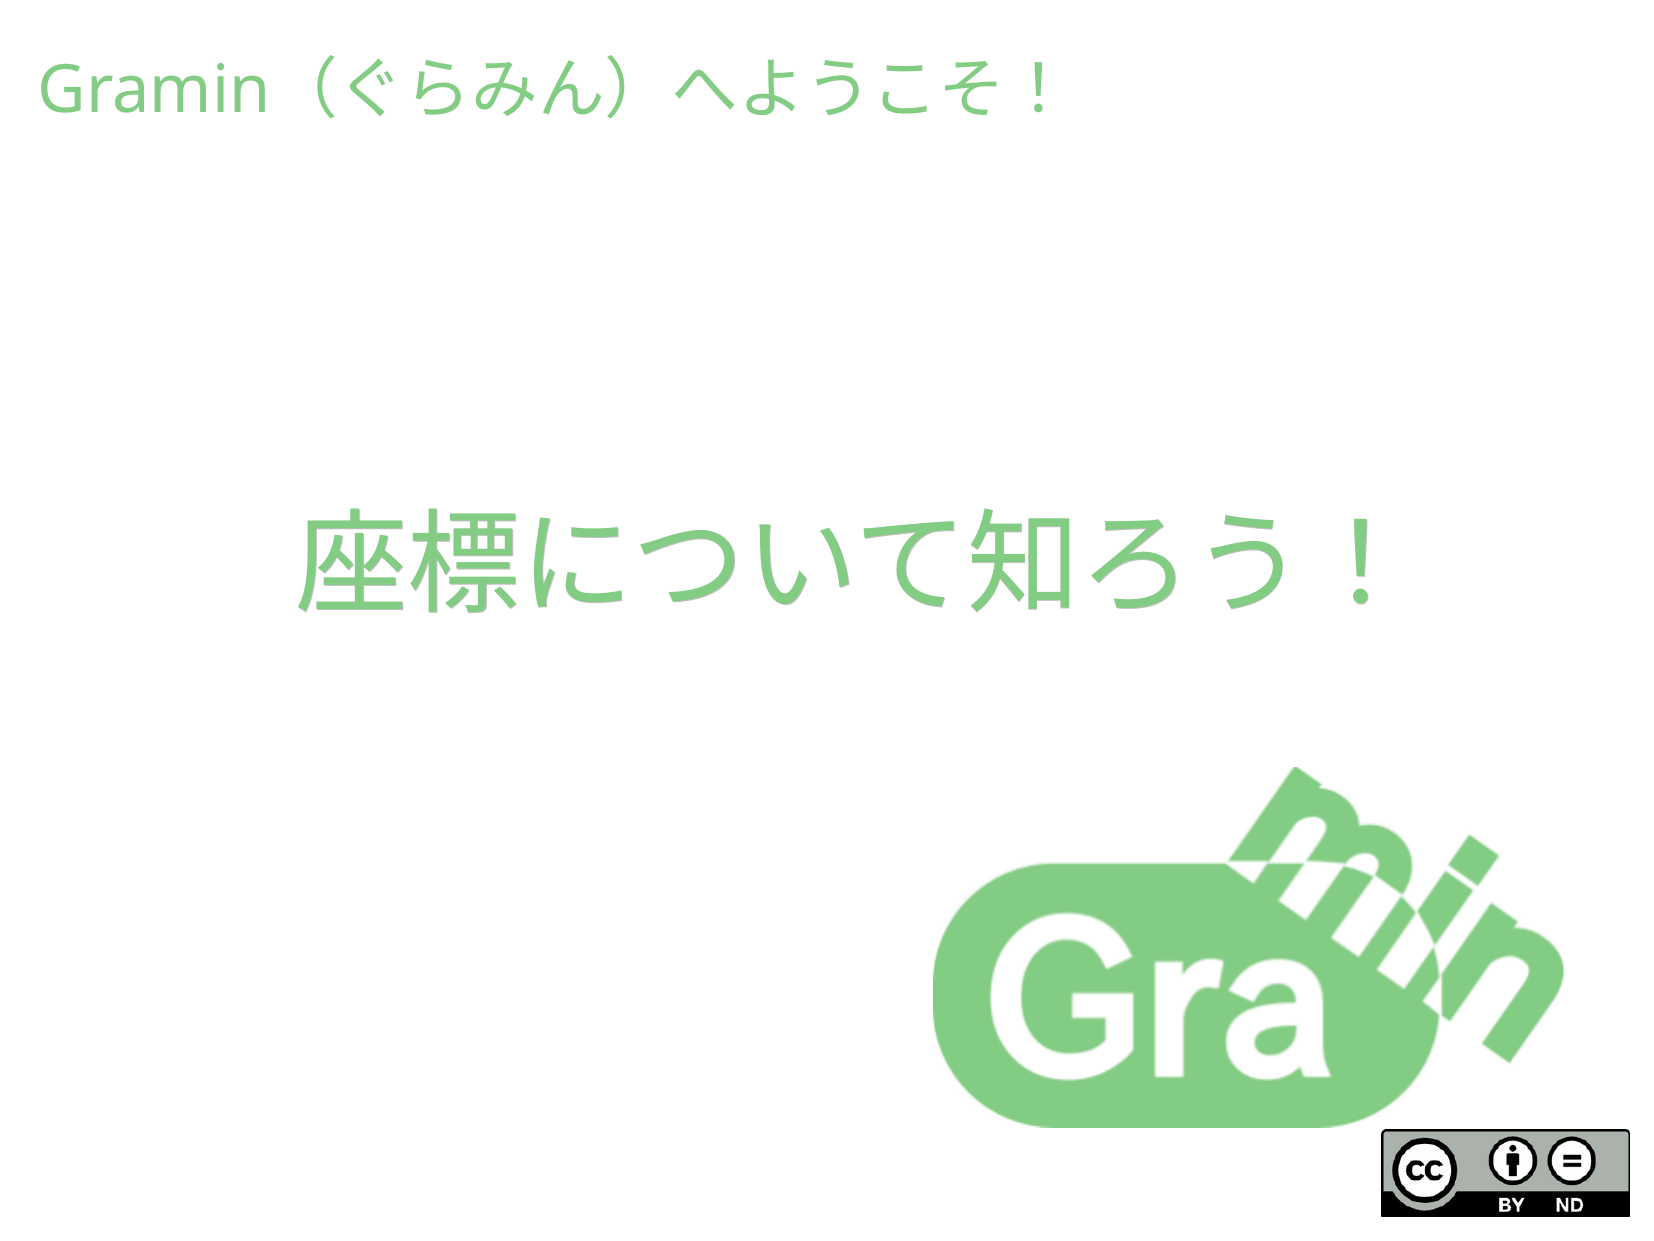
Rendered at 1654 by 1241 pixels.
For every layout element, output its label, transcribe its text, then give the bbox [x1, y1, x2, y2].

picture [1381, 1129, 1630, 1217]
title 座標について知ろう！ [188, 369, 1524, 741]
title Gramin（ぐらみん）へようこそ！ [35, 33, 1075, 133]
picture [933, 767, 1577, 1128]
